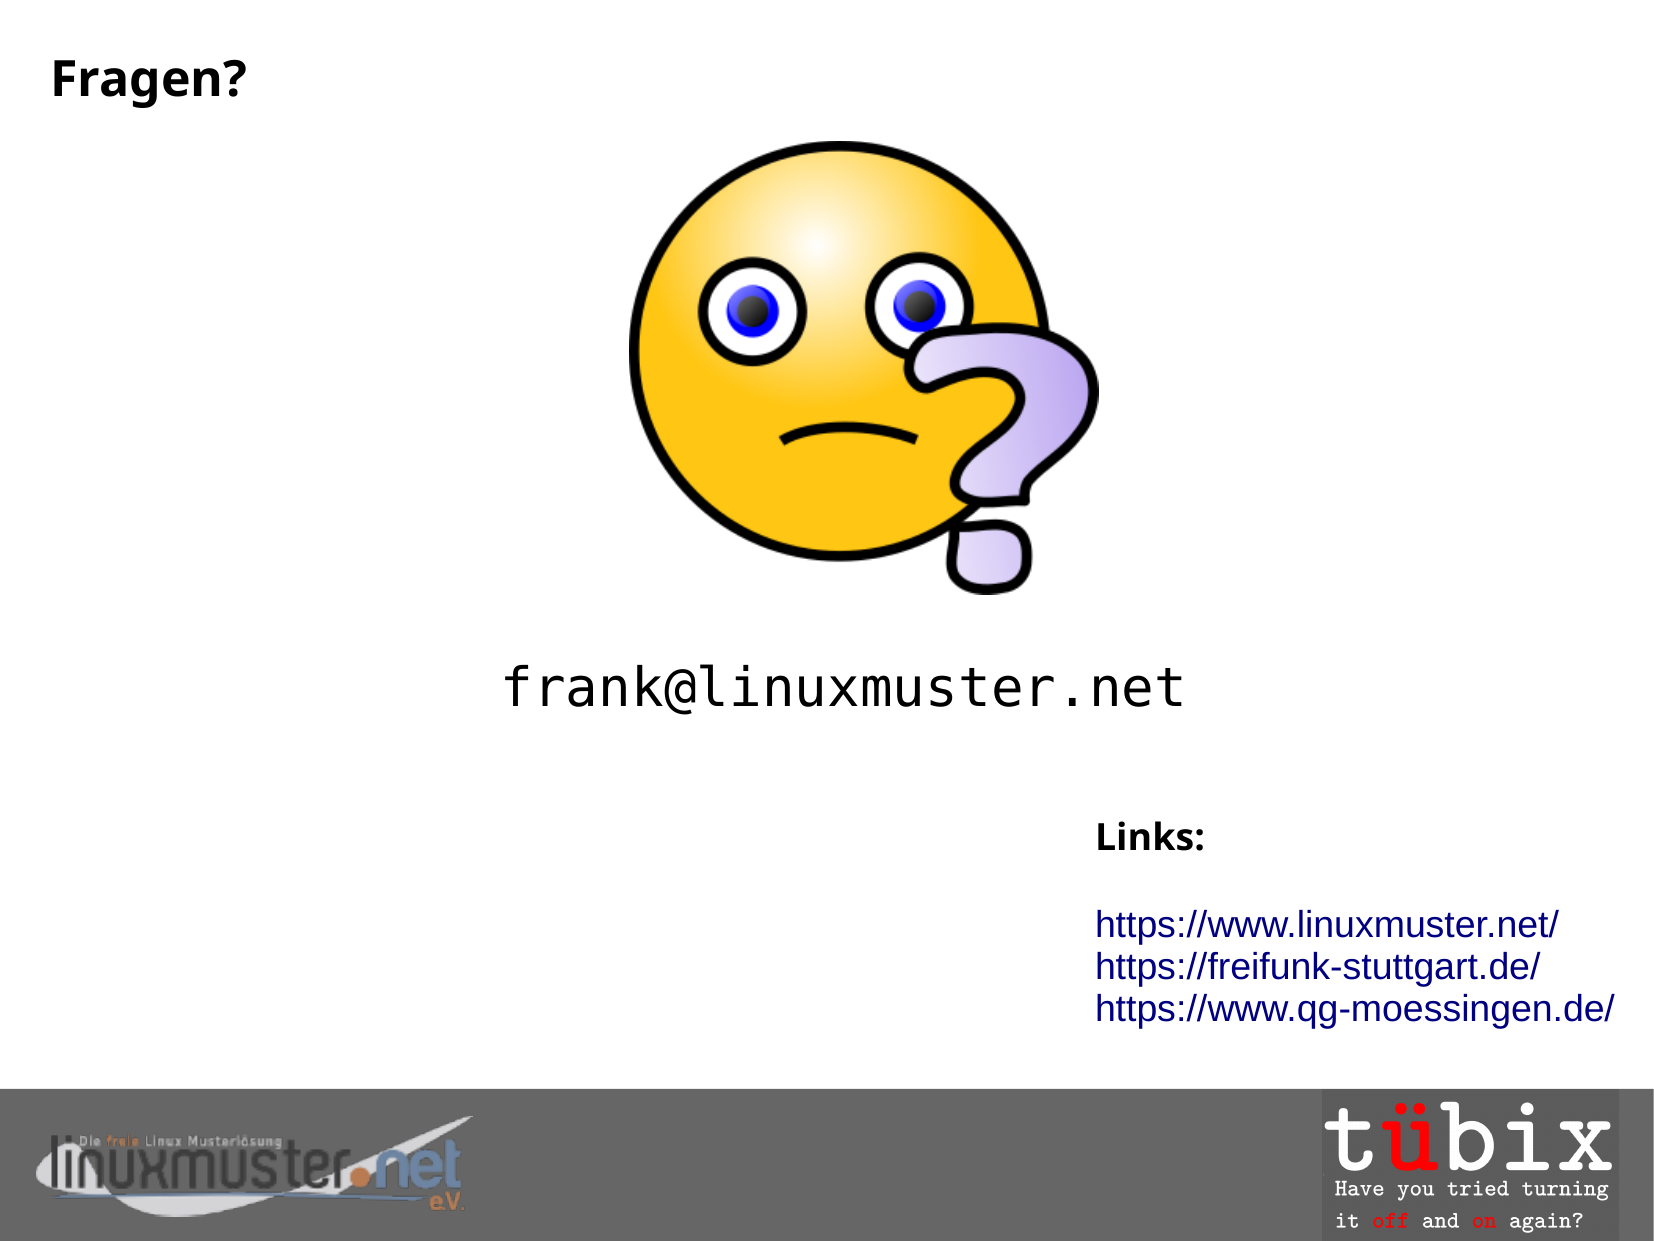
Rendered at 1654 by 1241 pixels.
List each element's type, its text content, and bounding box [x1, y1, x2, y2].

text_box Fragen? [35, 35, 927, 114]
text_box frank@linuxmuster.net [485, 648, 1204, 727]
text_box Links: https://www.linuxmuster.net/ https://freifunk-stuttgart.de/ https://www.qg-moessingen.de/ [1080, 803, 1630, 1076]
picture [1322, 1089, 1619, 1241]
picture [629, 141, 1099, 595]
picture [36, 1116, 473, 1217]
